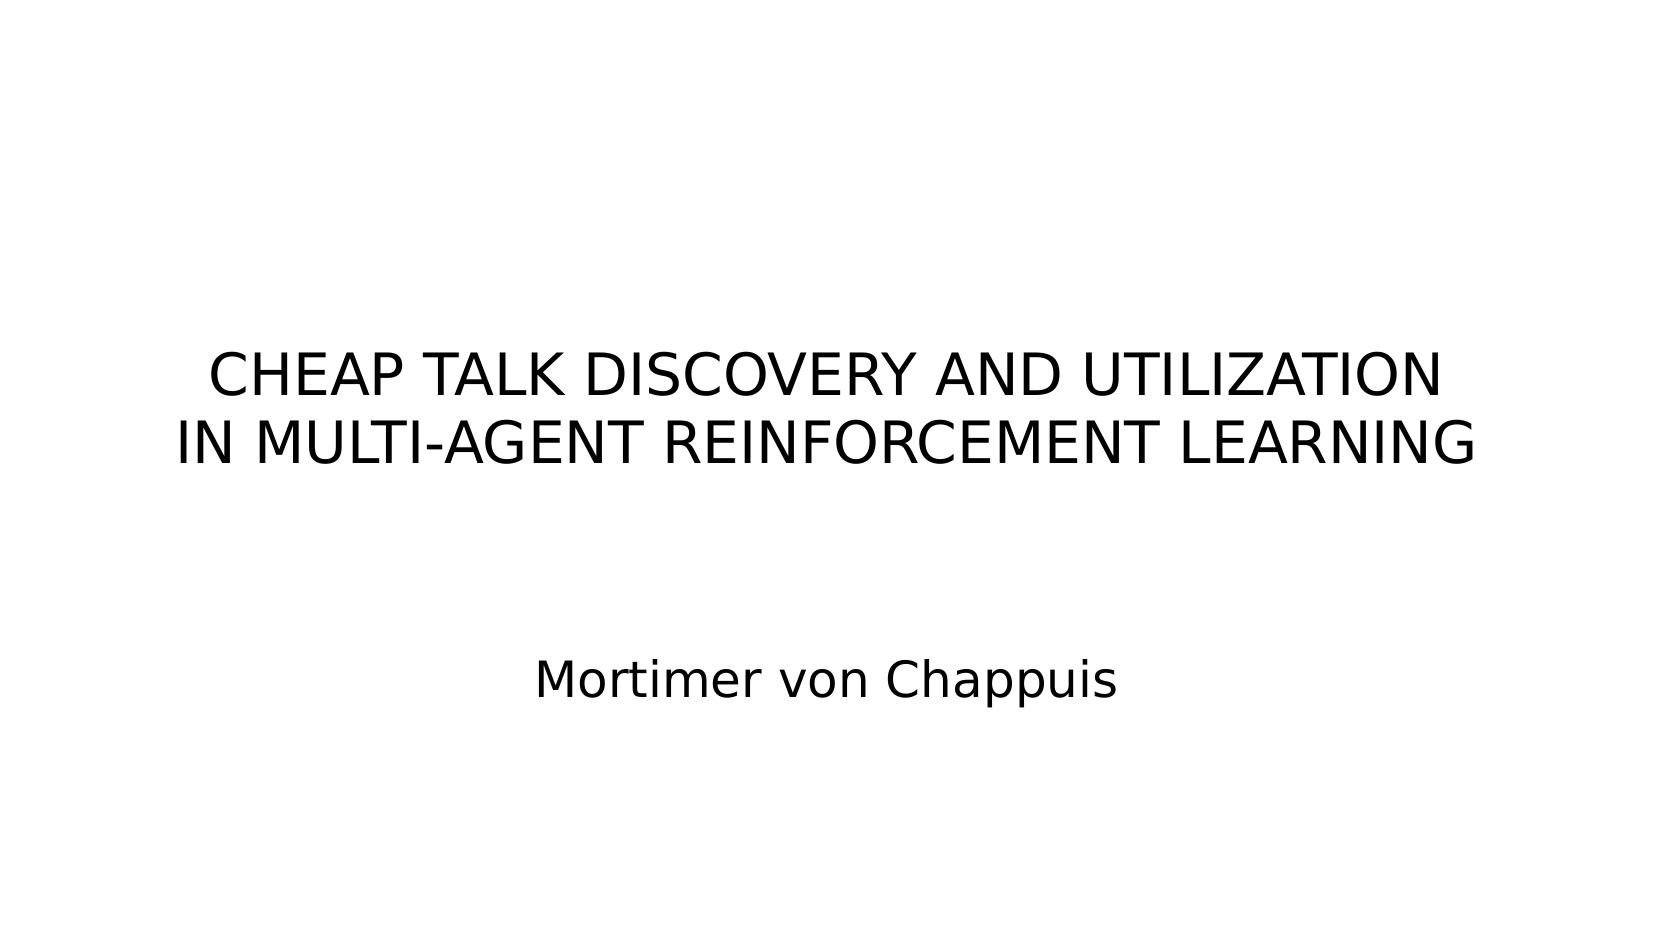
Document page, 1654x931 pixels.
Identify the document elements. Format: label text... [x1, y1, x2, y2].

title CHEAP TALK DISCOVERY AND UTILIZATION IN MULTI-AGENT REINFORCEMENT LEARNING [82, 332, 1571, 488]
subtitle Mortimer von Chappuis [82, 490, 1571, 870]
